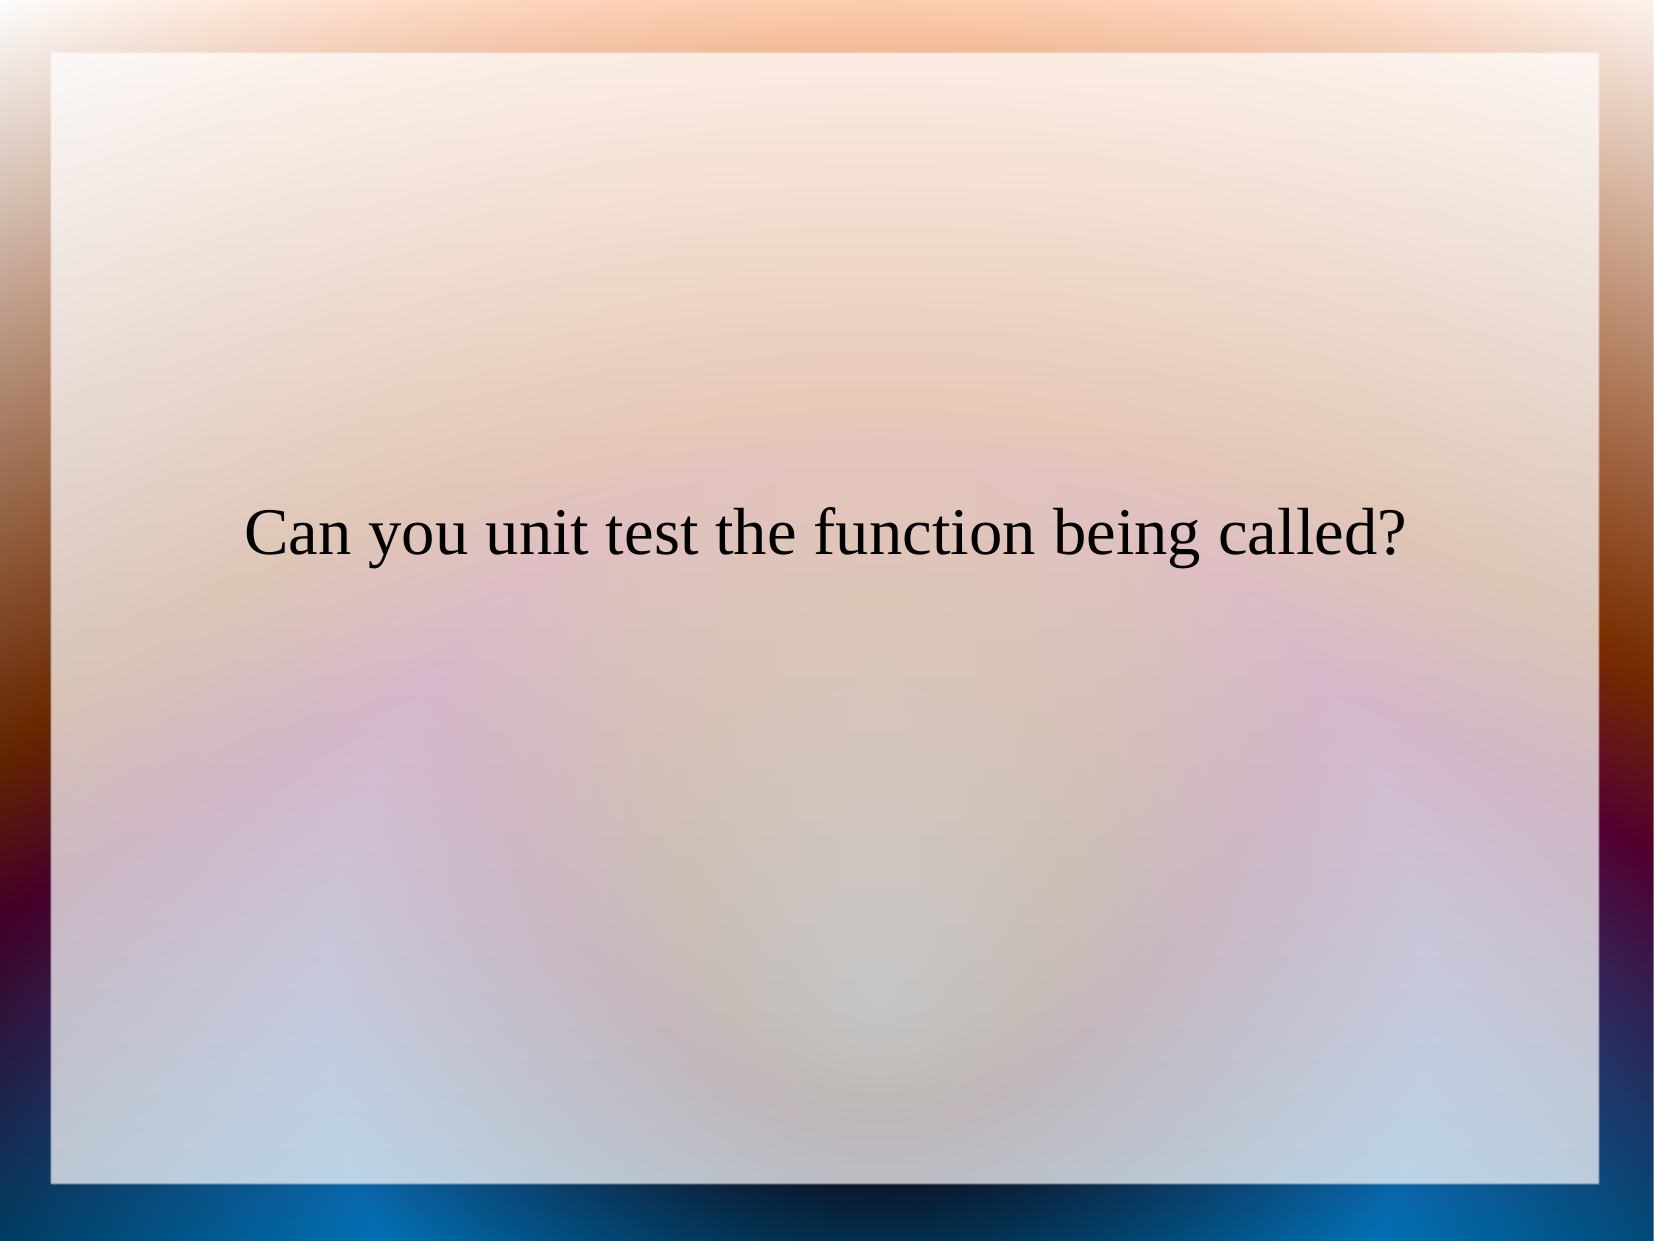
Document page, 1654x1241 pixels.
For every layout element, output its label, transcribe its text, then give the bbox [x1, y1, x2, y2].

subtitle Can you unit test the function being called? [82, 55, 1571, 1010]
picture [0, 0, 1654, 1241]
